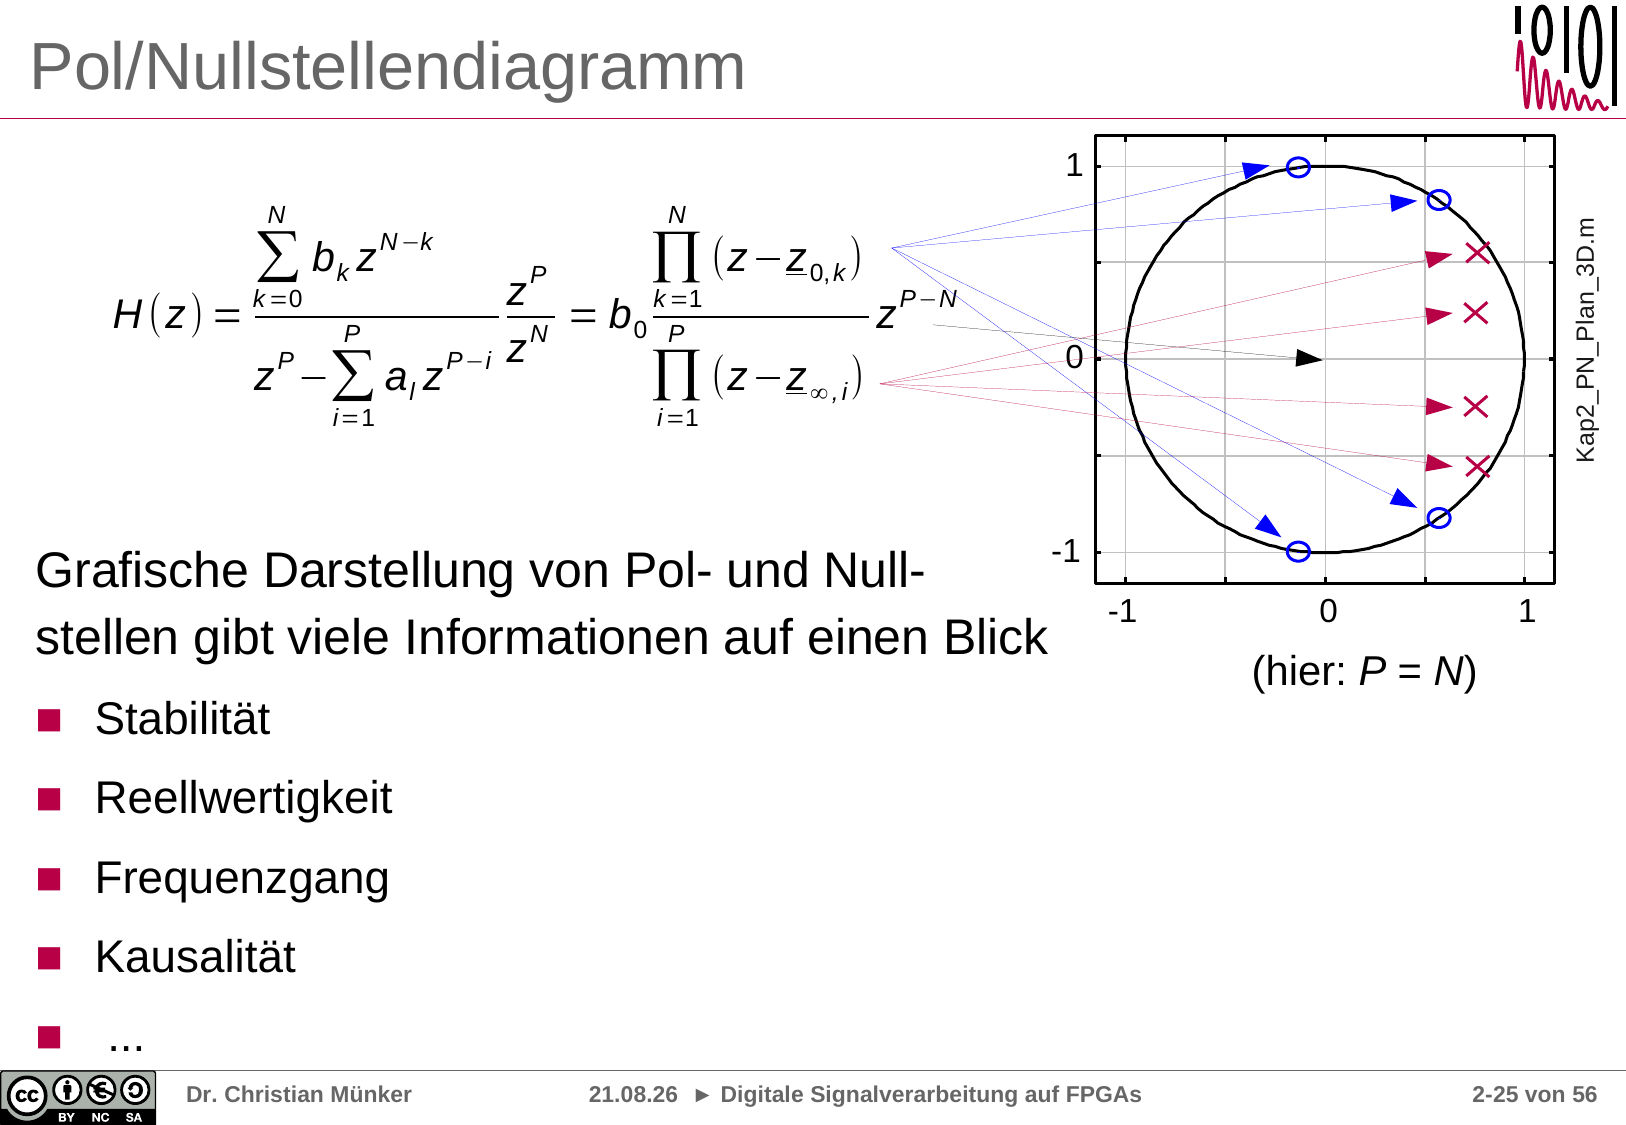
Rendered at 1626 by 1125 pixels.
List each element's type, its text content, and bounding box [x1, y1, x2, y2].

picture [1511, 0, 1624, 113]
chart [898, 366, 963, 381]
text_box -1 [1051, 532, 1094, 573]
text_box 0 [1065, 360, 1078, 366]
text_box 0 [1065, 340, 1078, 360]
chart [894, 242, 963, 282]
text_box 1 [1097, 146, 1107, 174]
text_box -1 [1107, 592, 1174, 644]
chart [106, 200, 963, 433]
chart [888, 374, 963, 387]
chart [907, 233, 963, 246]
list Grafische Darstellung von Pol- und Null- stellen gibt viele Informationen auf einen Blick Stabilität Reellwertigkeit Frequenzgang Kausalität ... [35, 531, 1572, 1049]
text_box 1 [1065, 146, 1094, 174]
text_box 1 [1518, 592, 1531, 620]
chart [896, 385, 963, 395]
text_box Kap2_PN_Plan_3D.m [1563, 201, 1607, 479]
text_box 0 [1319, 592, 1332, 620]
title Pol/Nullstellendiagramm [29, 23, 1403, 103]
text_box (hier: P = N) [1240, 638, 1495, 686]
chart [902, 254, 963, 300]
